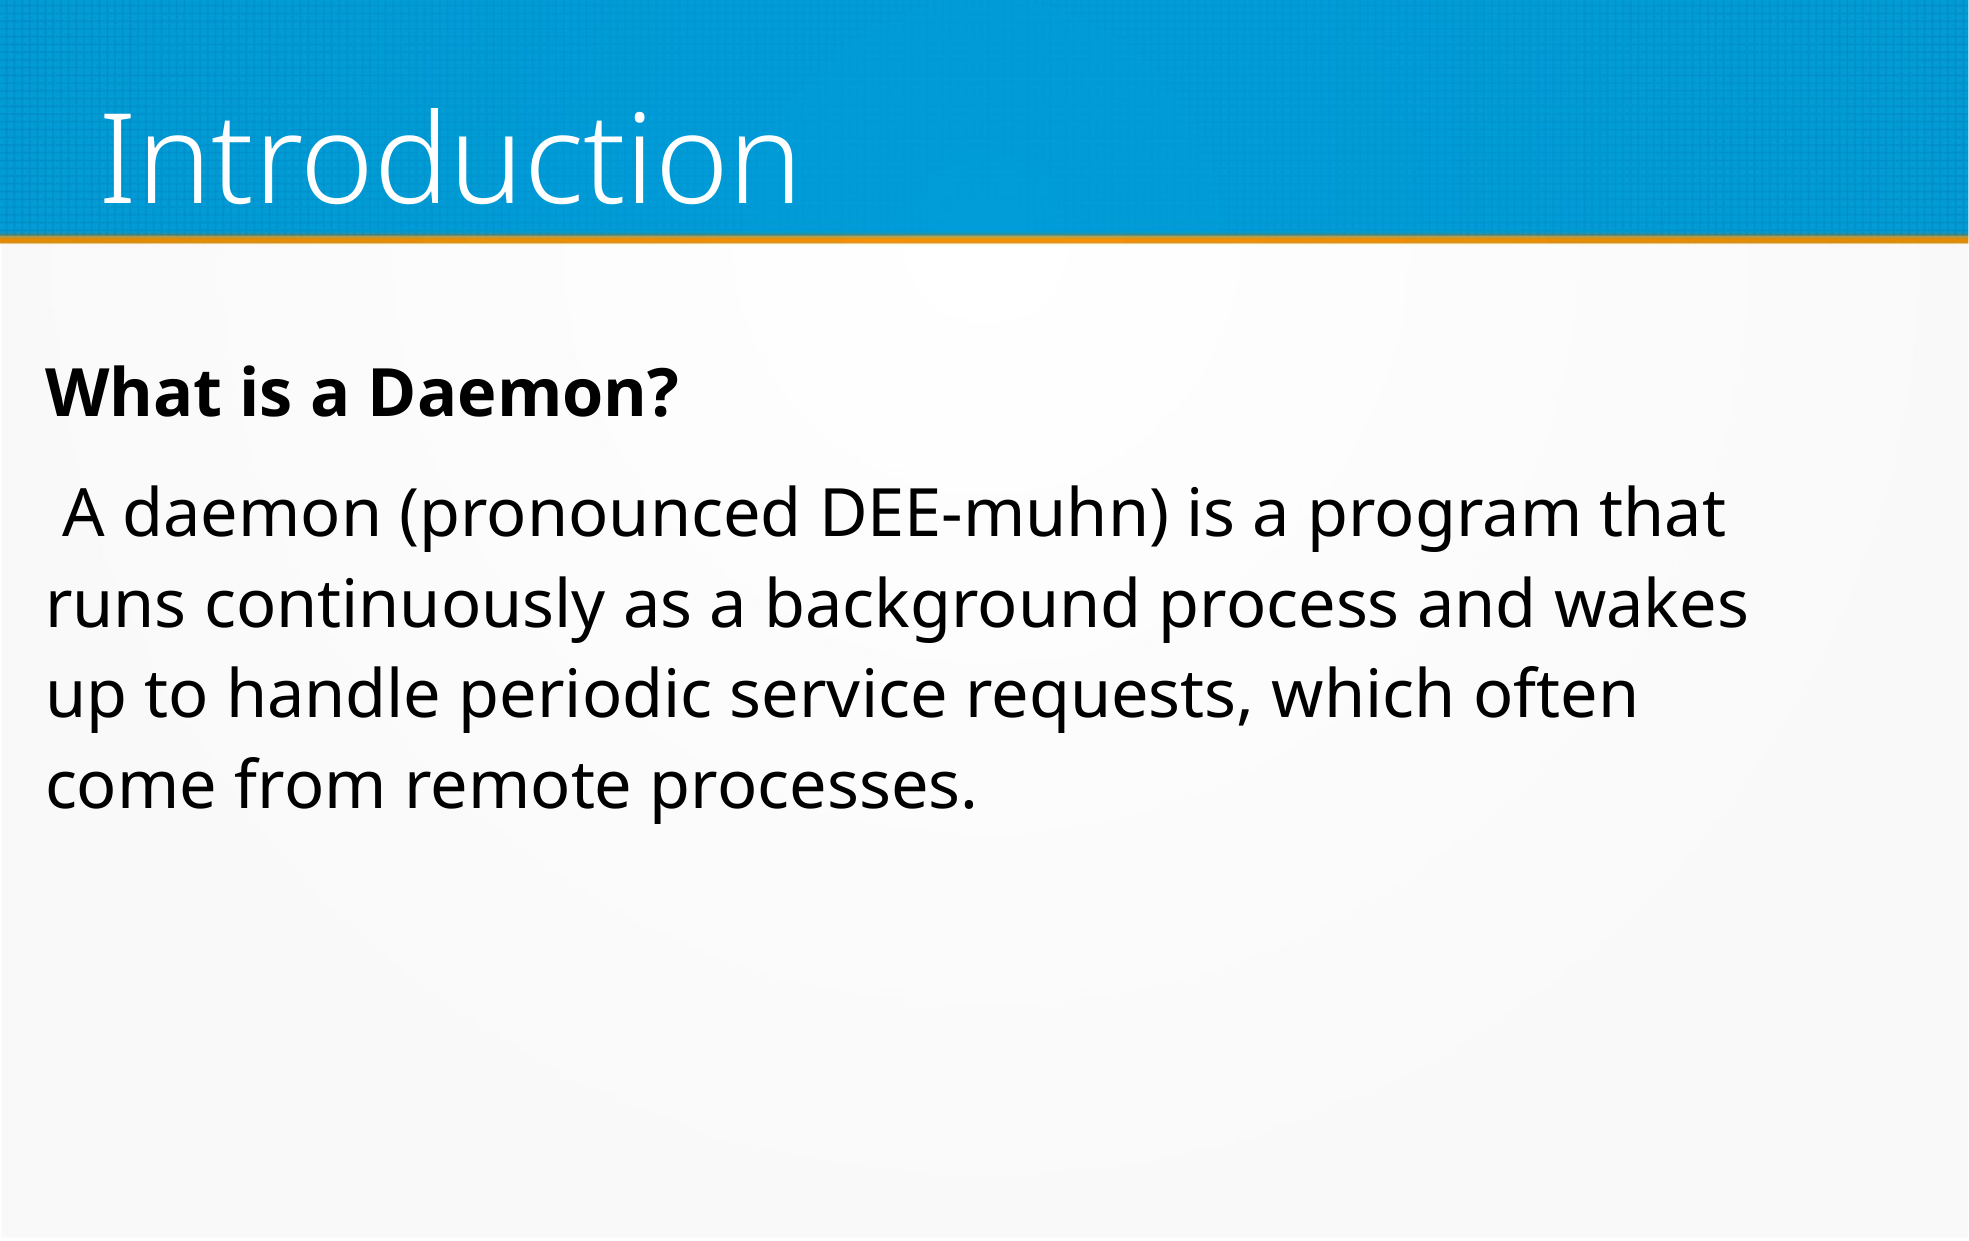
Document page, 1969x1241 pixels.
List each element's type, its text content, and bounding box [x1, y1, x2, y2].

title Introduction [98, 32, 1870, 241]
picture [0, 233, 1969, 1241]
list What is a Daemon? A daemon (pronounced DEE-muhn) is a program that runs continuously as a background process and wakes up to handle periodic service requests, which often come from remote processes. [45, 345, 1807, 1111]
